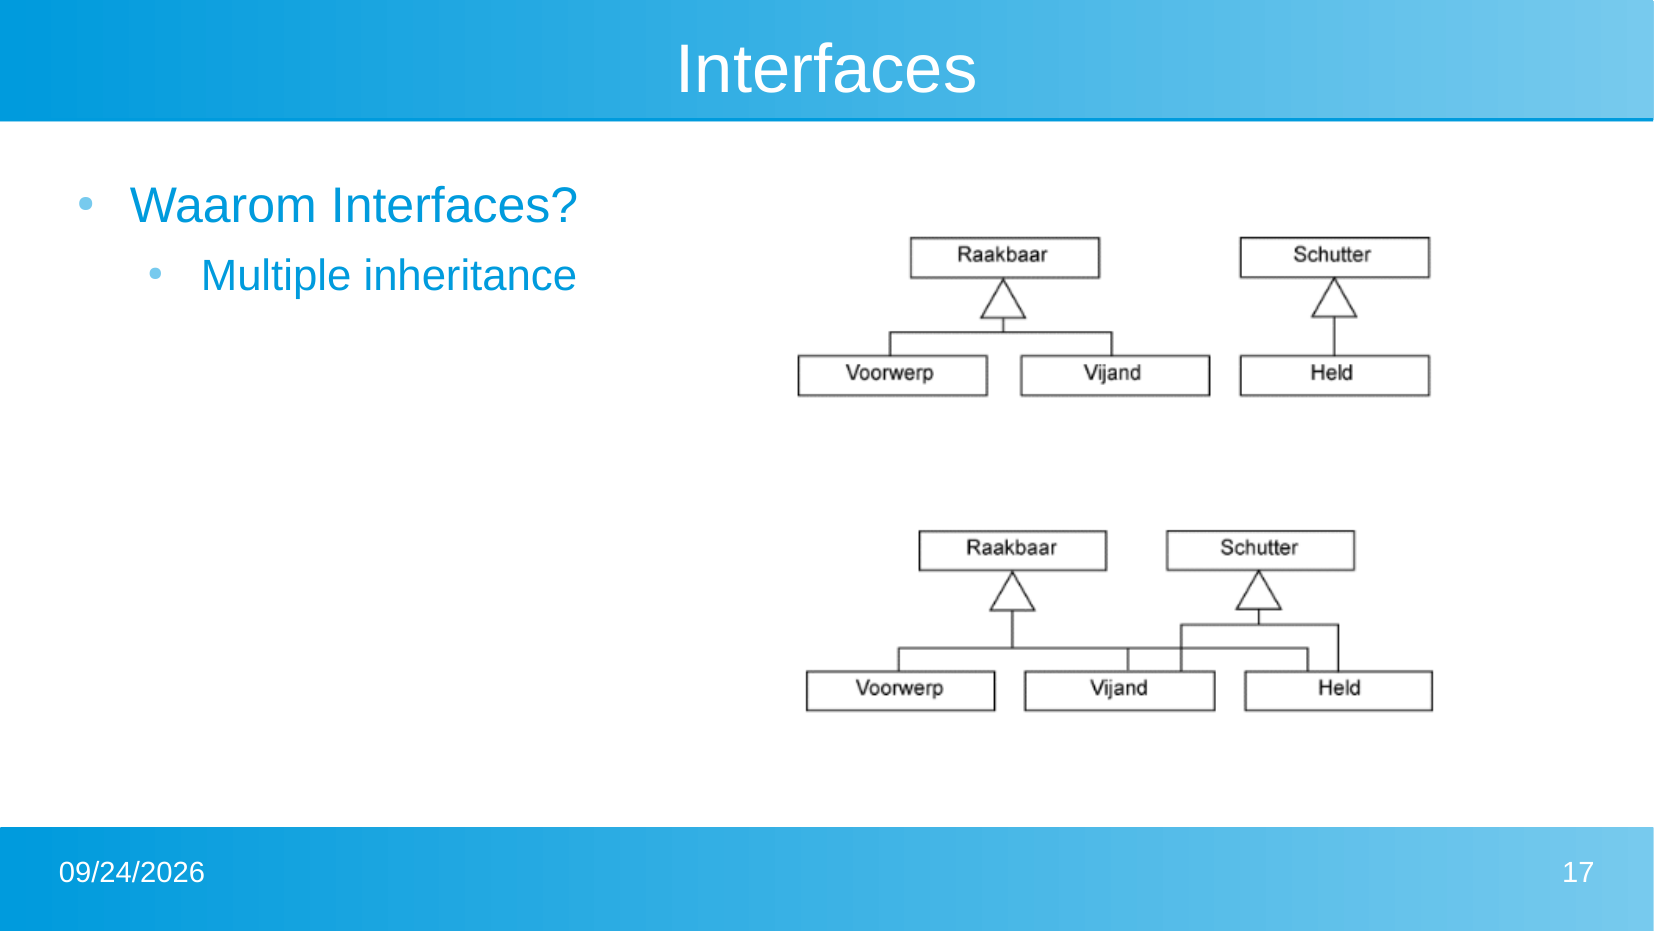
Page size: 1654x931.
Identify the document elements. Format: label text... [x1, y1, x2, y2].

picture [787, 212, 1464, 418]
list Waarom Interfaces? Multiple inheritance [59, 177, 1595, 768]
picture [786, 521, 1463, 727]
title Interfaces [59, 29, 1595, 108]
